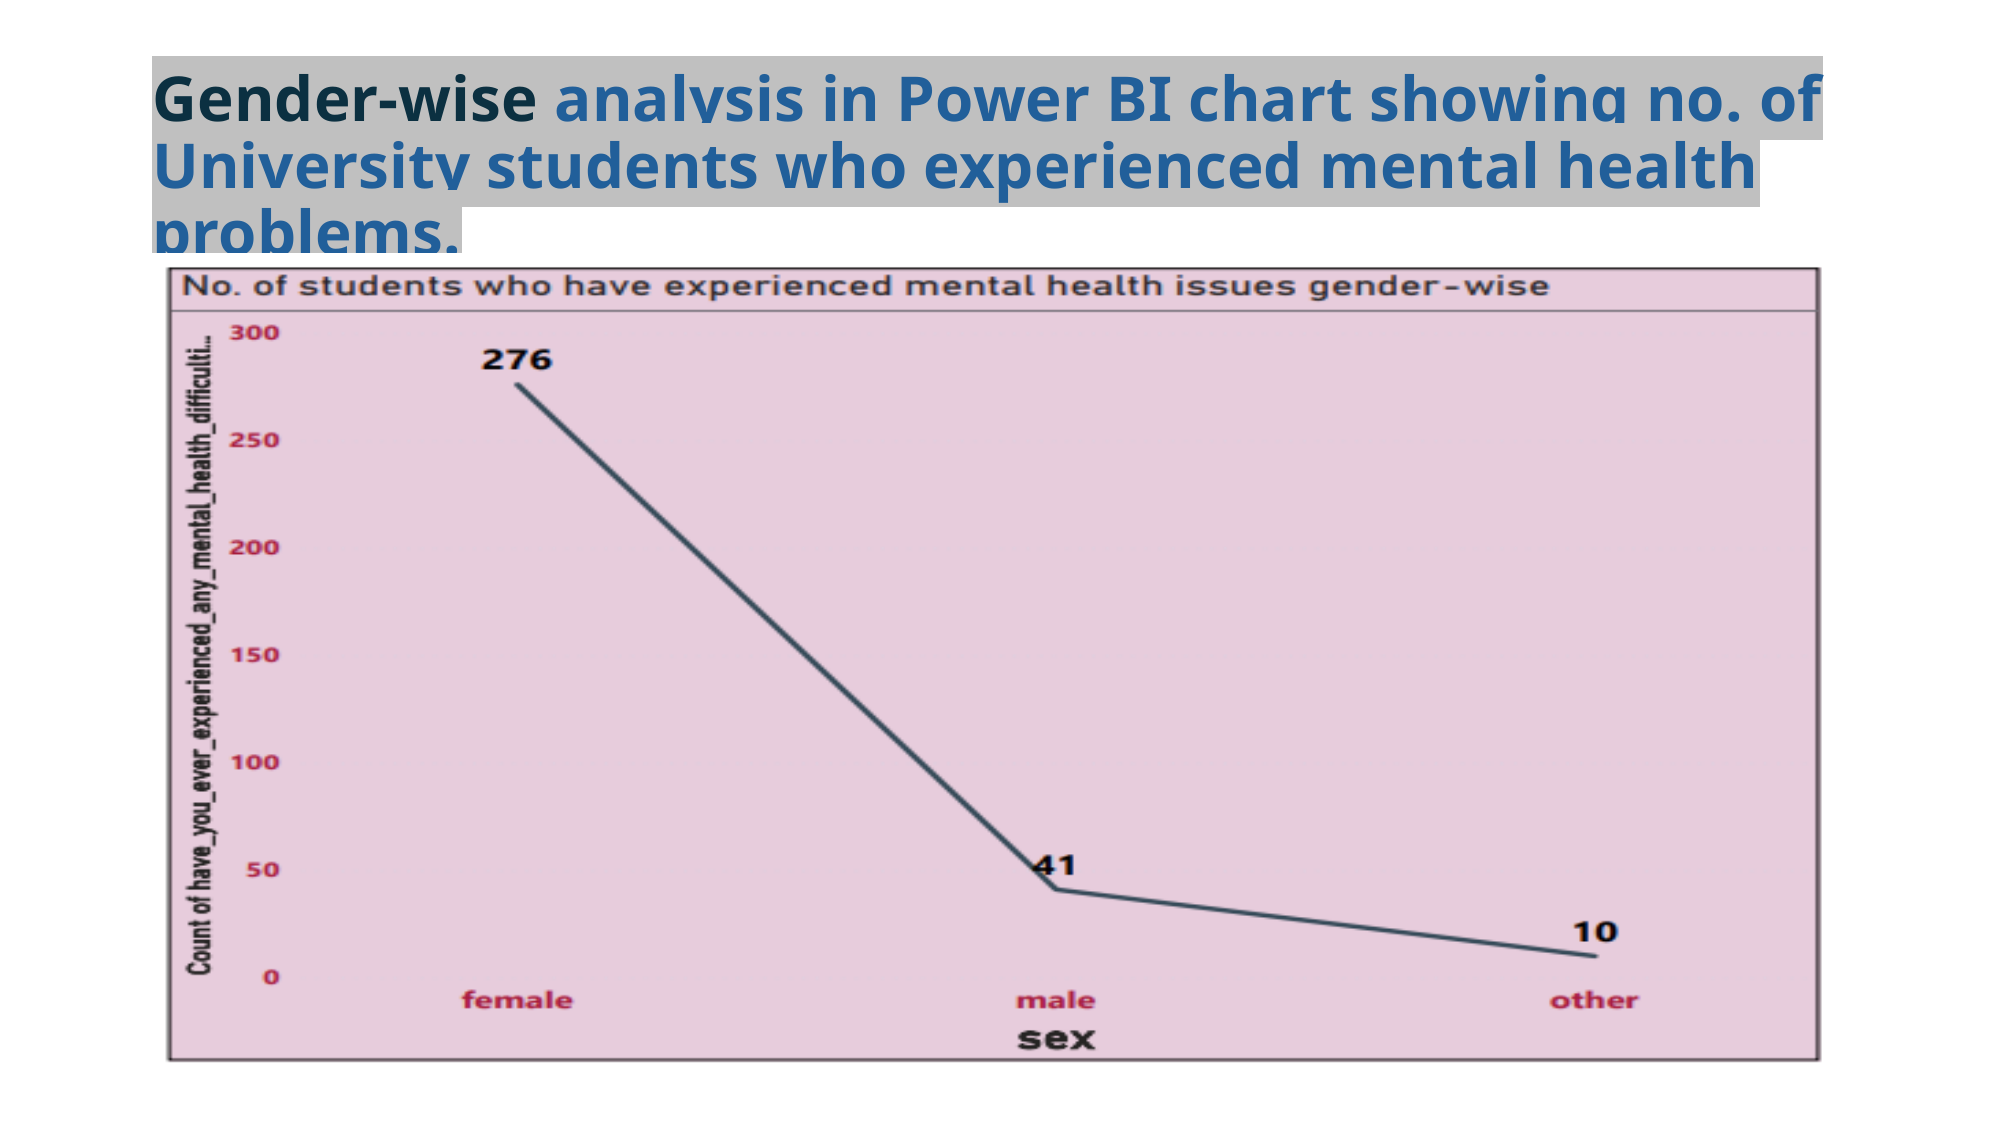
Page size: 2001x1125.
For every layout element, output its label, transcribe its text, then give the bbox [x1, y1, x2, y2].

picture [137, 253, 1863, 1066]
title Gender-wise analysis in Power BI chart showing no. of University students who experienced mental health problems. [137, 59, 1863, 253]
